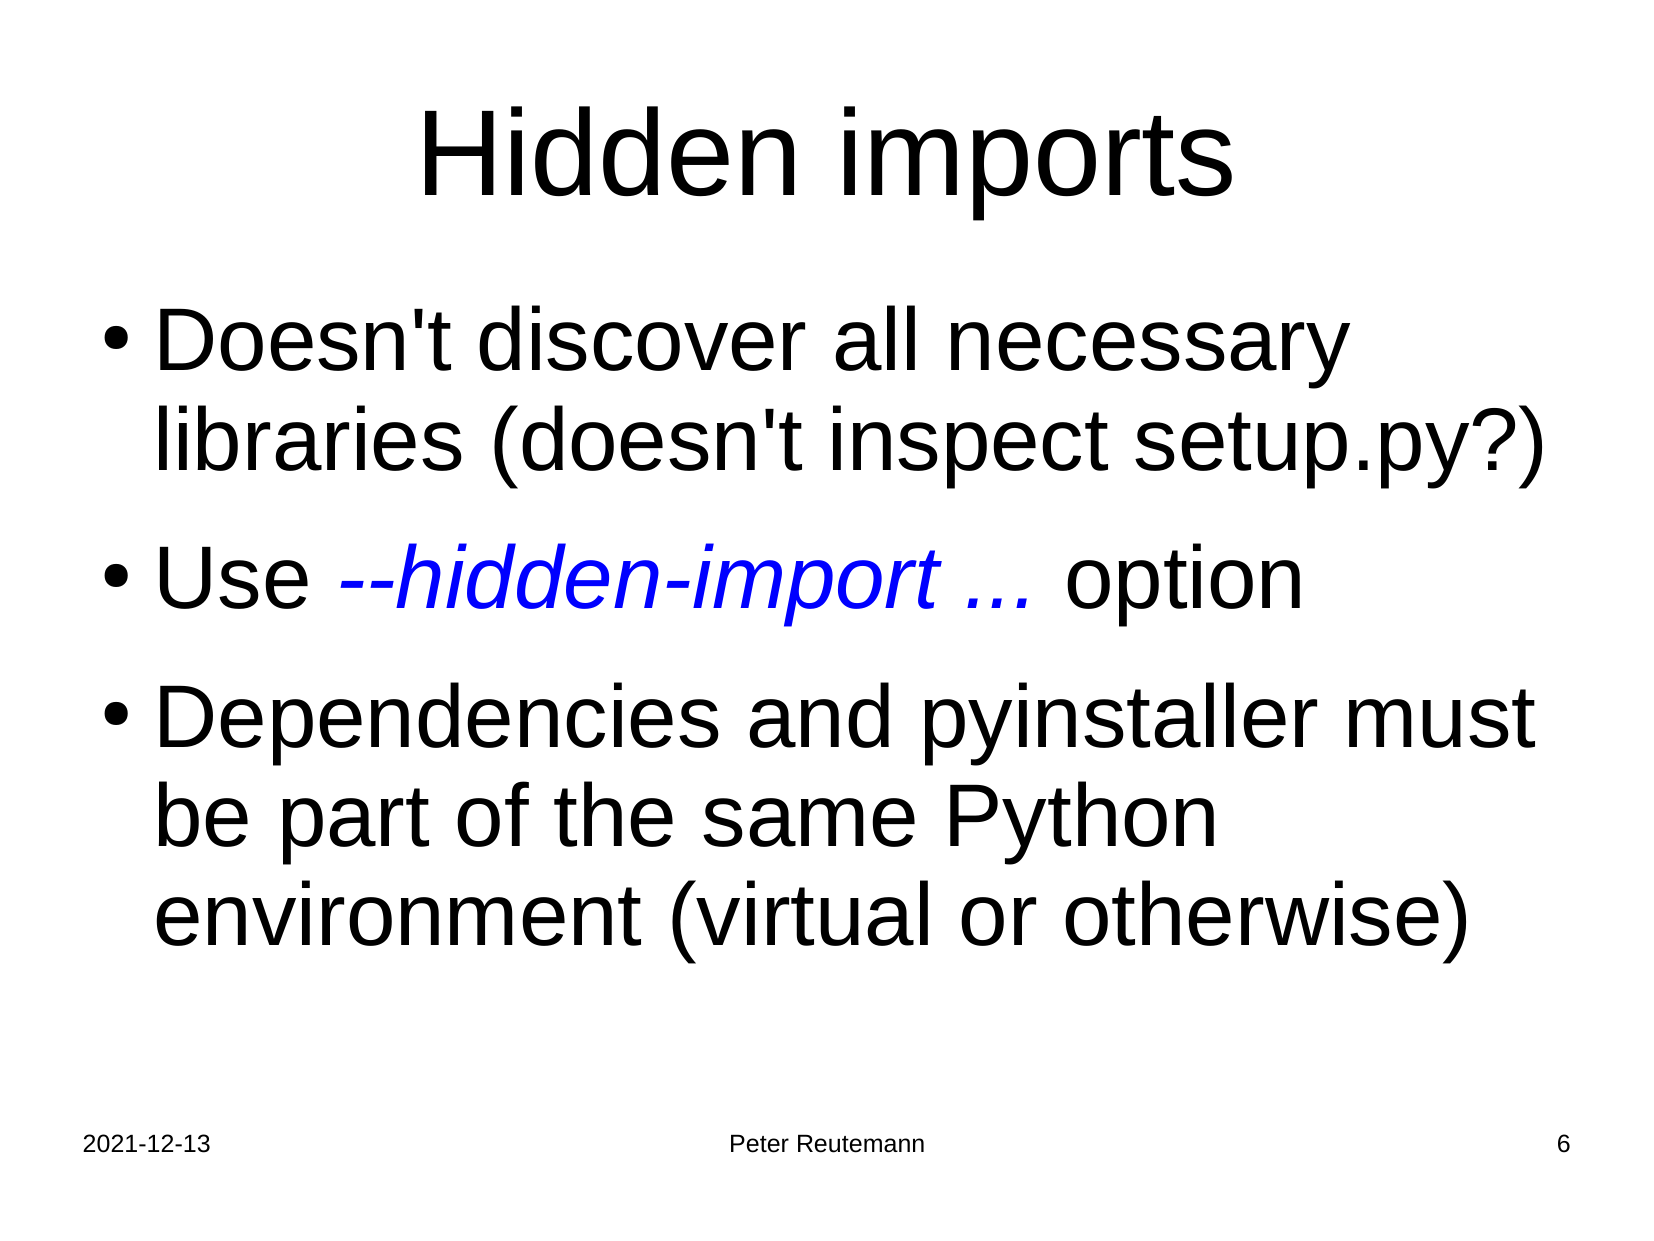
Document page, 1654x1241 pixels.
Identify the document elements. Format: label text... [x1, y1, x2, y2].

title Hidden imports [82, 49, 1571, 257]
list Doesn't discover all necessary libraries (doesn't inspect setup.py?) Use --hidden-import ... option Dependencies and pyinstaller must be part of the same Python environment (virtual or otherwise) [82, 290, 1571, 1010]
